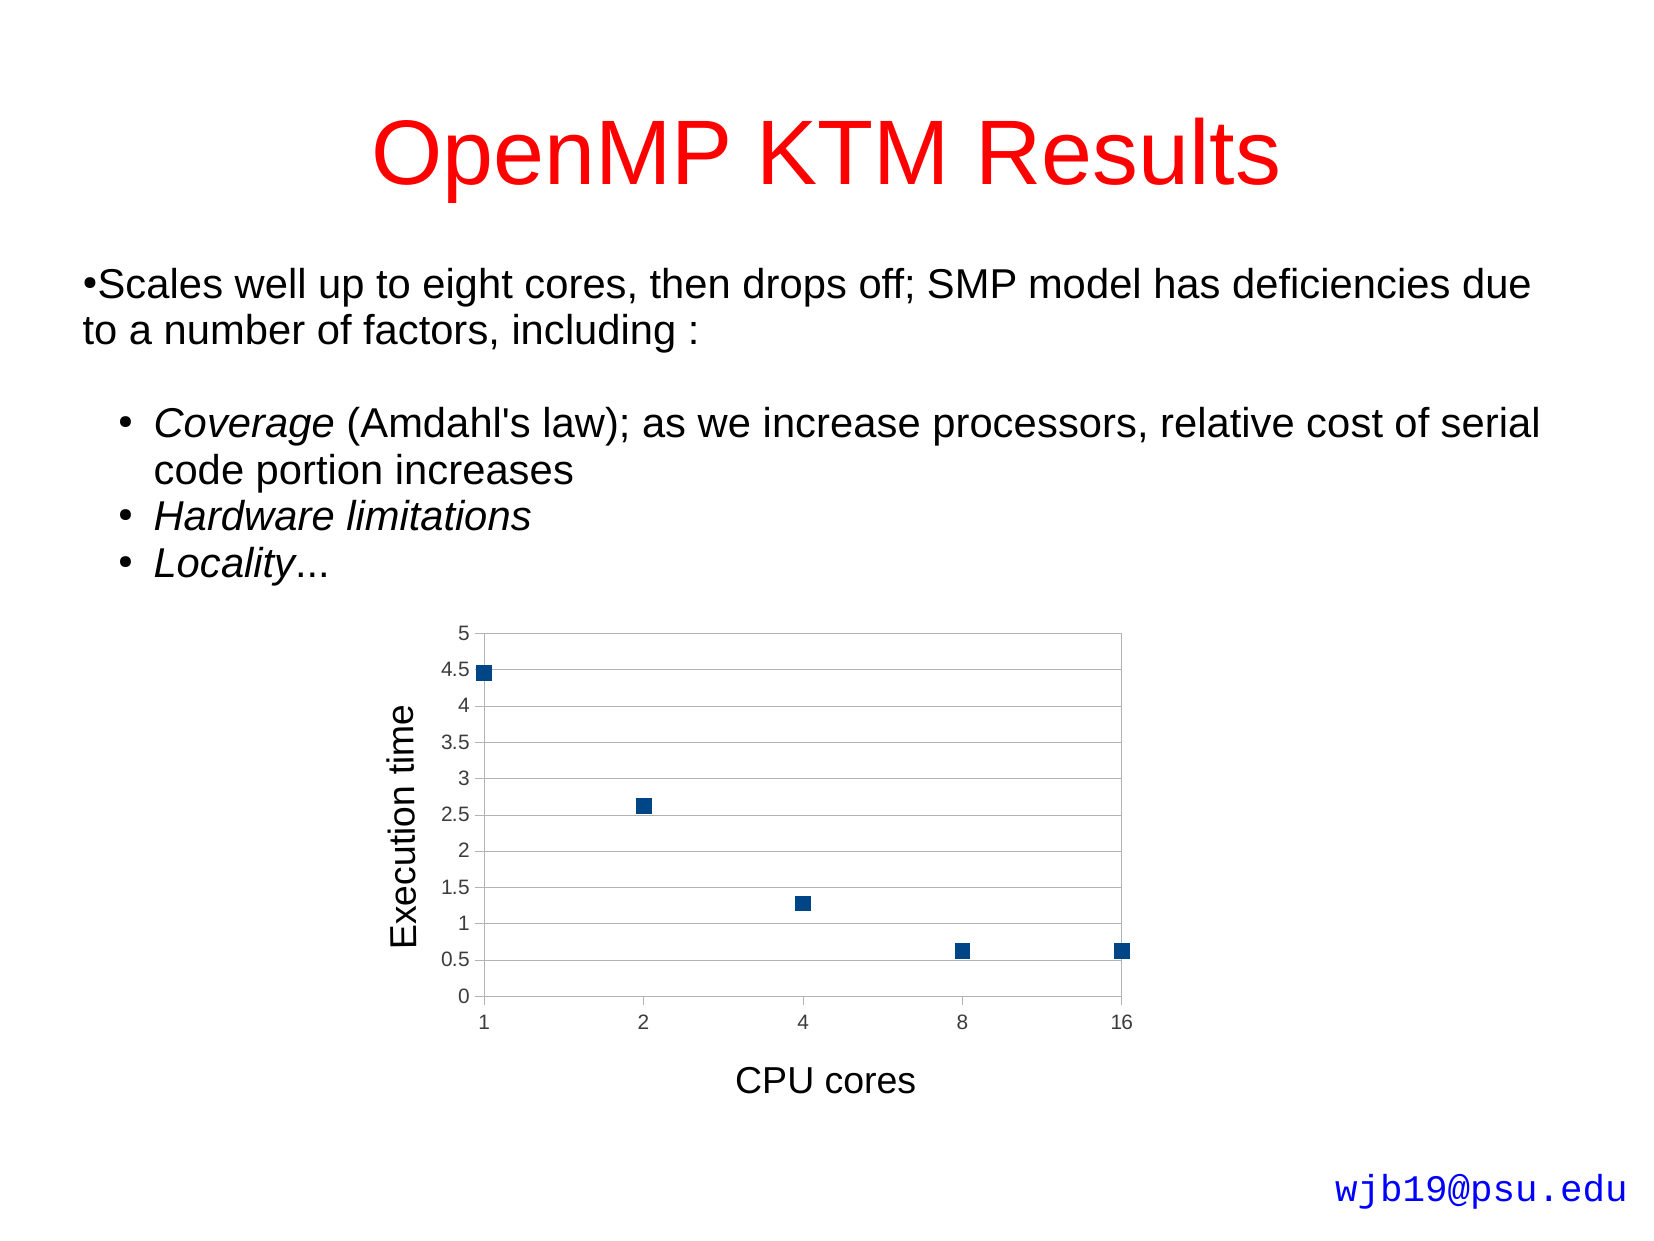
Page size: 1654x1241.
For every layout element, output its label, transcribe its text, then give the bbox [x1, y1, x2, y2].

text_box Execution time [371, 689, 432, 965]
title OpenMP KTM Results [82, 49, 1571, 257]
subtitle Scales well up to eight cores, then drops off; SMP model has deficiencies due to a number of factors, including : Coverage (Amdahl's law); as we increase processors, relative cost of serial code portion increases Hardware limitations Locality... [82, 260, 1571, 1080]
text_box wjb19@psu.edu [1320, 1162, 1643, 1220]
text_box CPU cores [720, 1052, 932, 1110]
picture [440, 621, 1133, 1035]
